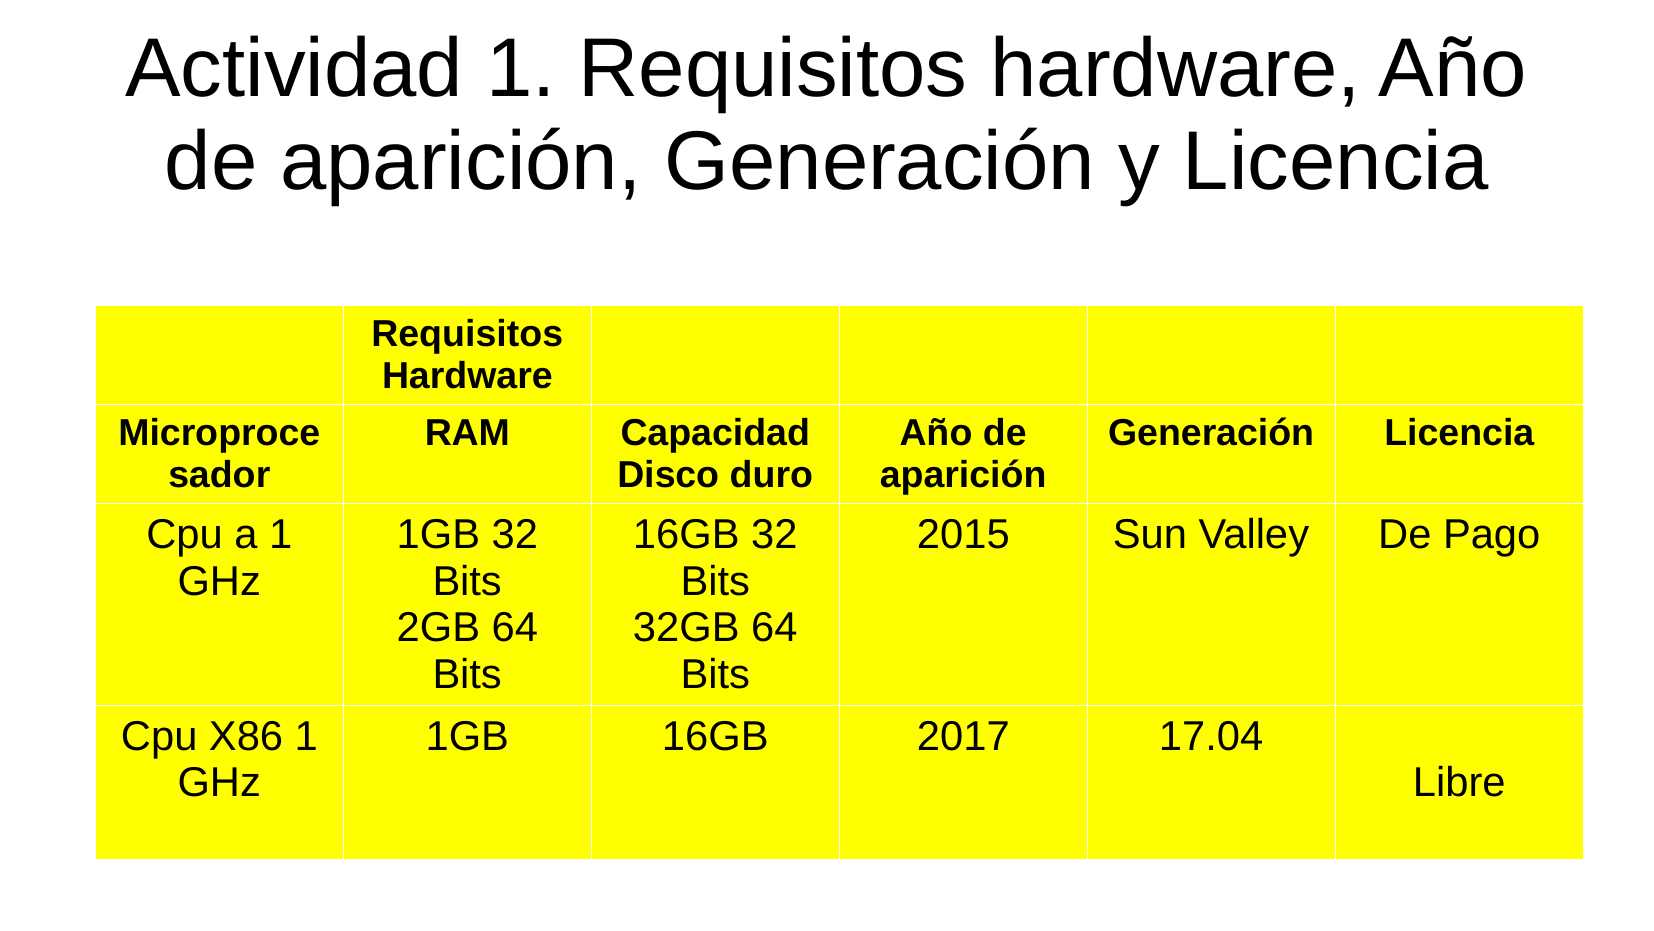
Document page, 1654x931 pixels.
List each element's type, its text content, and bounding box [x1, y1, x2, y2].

table_cell 2017 [840, 706, 1087, 859]
table_cell Cpu a 1 GHz [96, 504, 343, 705]
table_header [1336, 306, 1583, 404]
table_cell 1GB 32 Bits 2GB 64 Bits [344, 504, 591, 705]
table_cell RAM [344, 405, 591, 503]
table_header [96, 306, 343, 404]
table_cell Generación [1088, 405, 1335, 503]
table_header [1088, 306, 1335, 404]
table_header [840, 306, 1087, 404]
table_cell De Pago [1336, 504, 1583, 705]
table_cell Sun Valley [1088, 504, 1335, 705]
table_cell 16GB [592, 706, 839, 859]
table_header Requisitos Hardware [344, 306, 591, 404]
table_cell Año de aparición [840, 405, 1087, 503]
table_cell Libre [1336, 706, 1583, 859]
table_cell Microprocesador [96, 405, 343, 503]
table_cell 16GB 32 Bits 32GB 64 Bits [592, 504, 839, 705]
table_cell 17.04 [1088, 706, 1335, 859]
table_cell Cpu X86 1 GHz [96, 706, 343, 859]
title Actividad 1. Requisitos hardware, Año de aparición, Generación y Licencia [82, 21, 1571, 208]
table_cell Capacidad Disco duro [592, 405, 839, 503]
table_cell 1GB [344, 706, 591, 859]
table_cell Licencia [1336, 405, 1583, 503]
table_header [592, 306, 839, 404]
table_cell 2015 [840, 504, 1087, 705]
